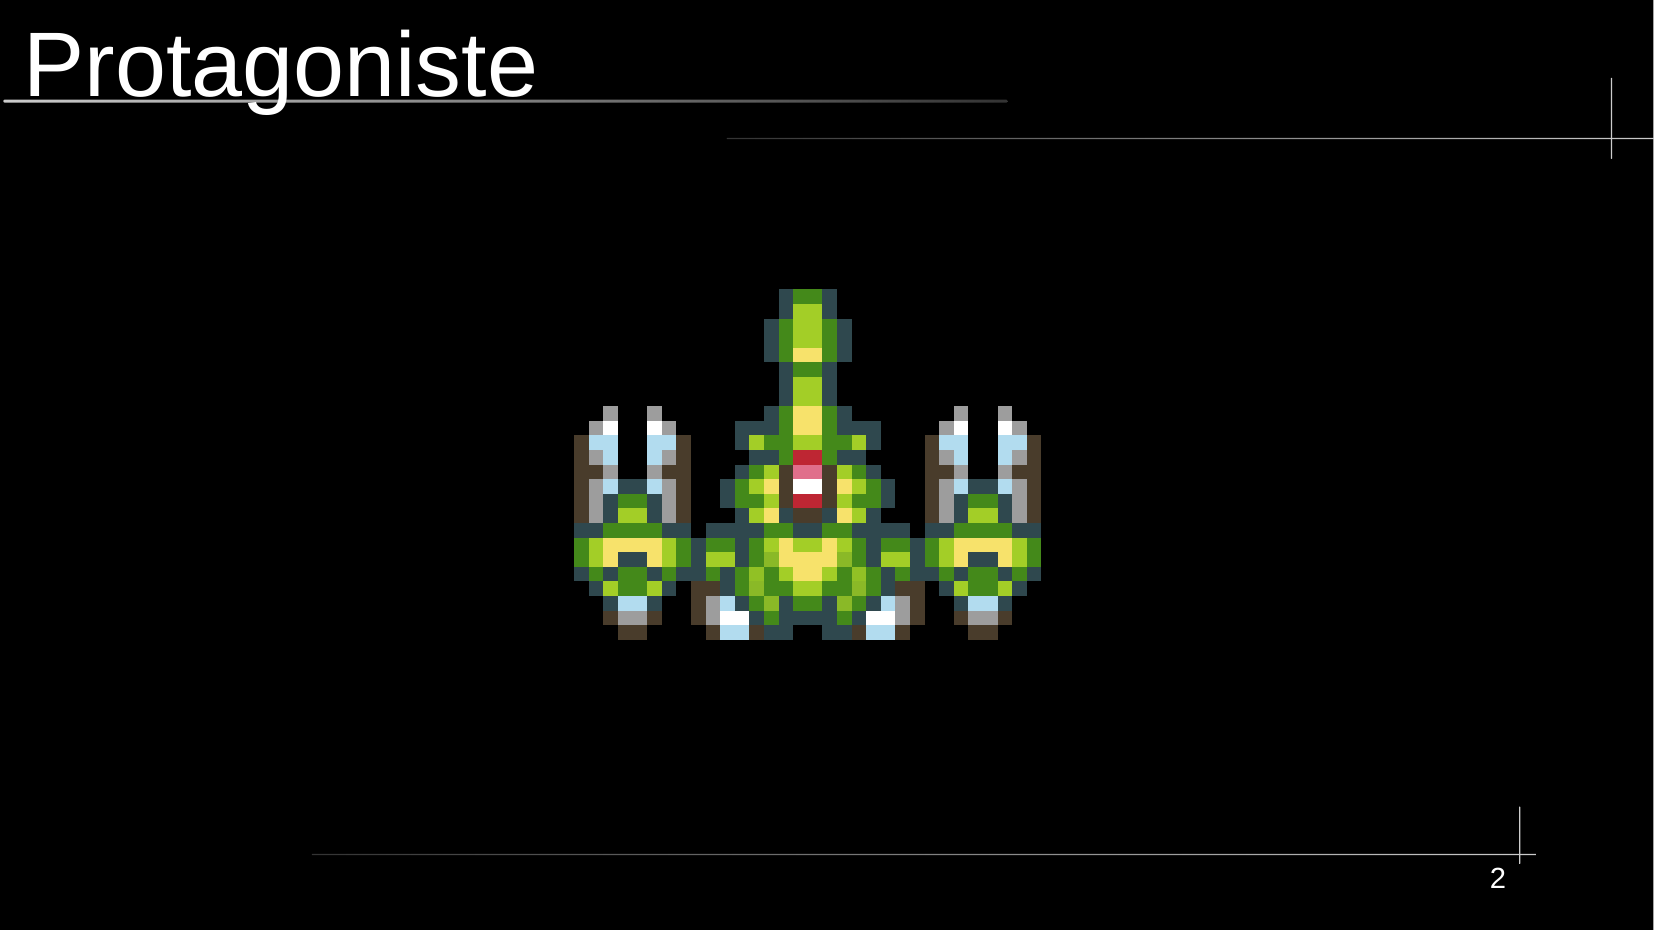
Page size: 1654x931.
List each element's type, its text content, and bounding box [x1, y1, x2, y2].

title Protagoniste [23, 11, 1589, 119]
picture [487, 217, 1166, 758]
